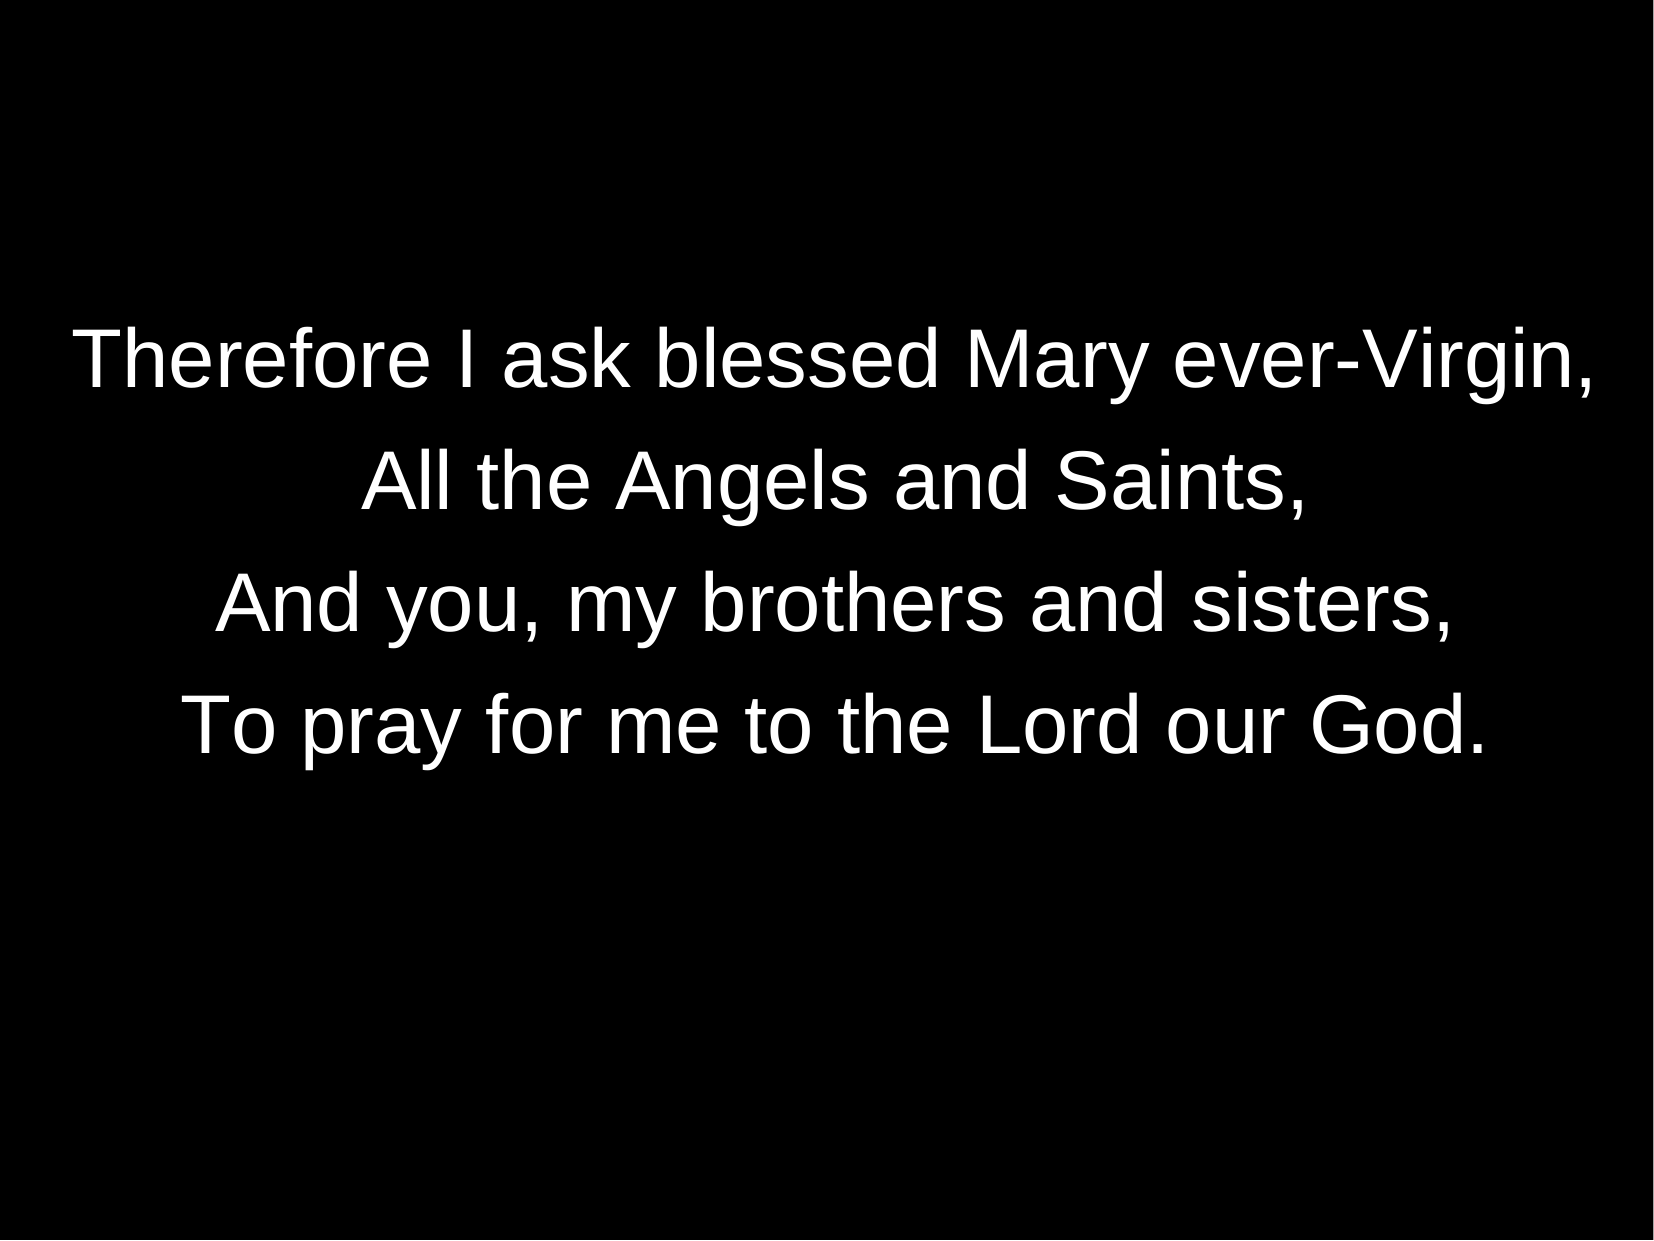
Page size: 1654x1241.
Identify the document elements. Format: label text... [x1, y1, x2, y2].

list Therefore I ask blessed Mary ever-Virgin, All the Angels and Saints, And you, my brothers and sisters, To pray for me to the Lord our God. [0, 306, 1654, 1241]
